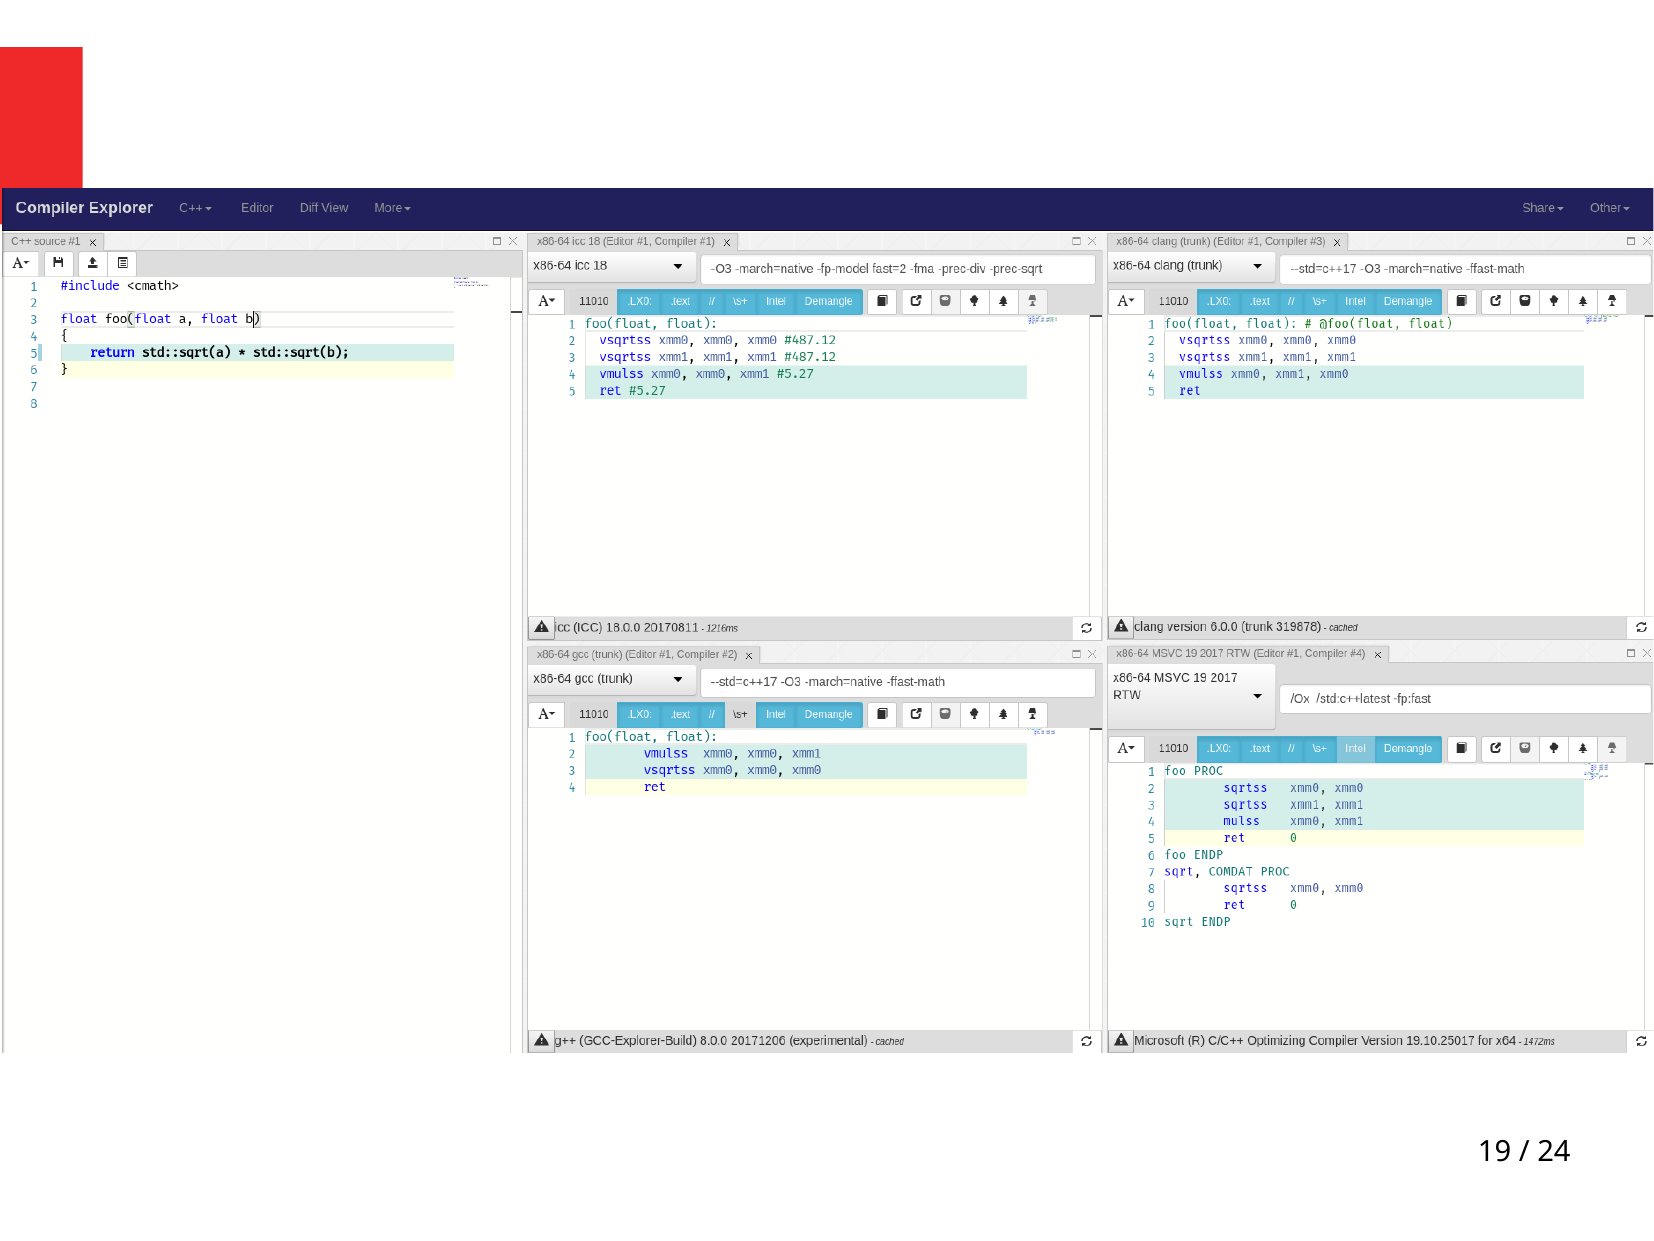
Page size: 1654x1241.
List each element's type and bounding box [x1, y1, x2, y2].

picture [2, 188, 1654, 1054]
